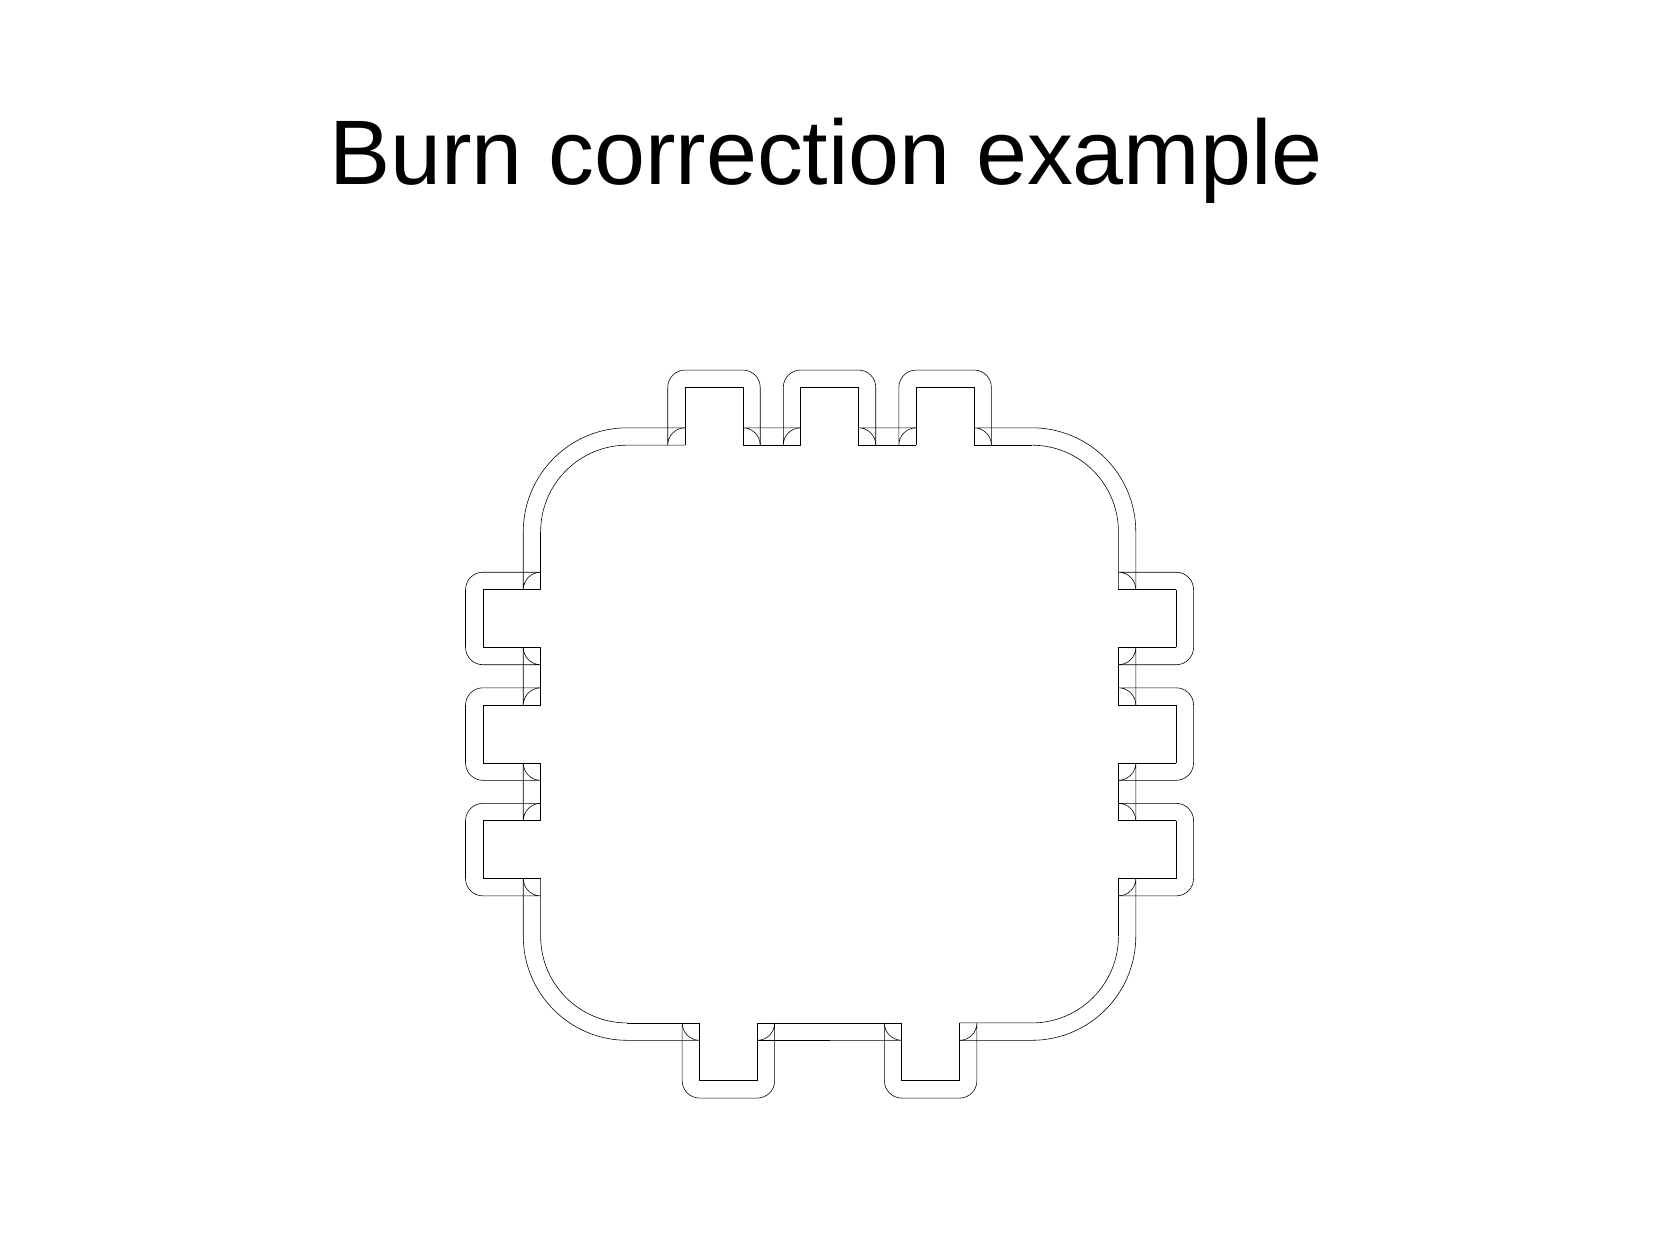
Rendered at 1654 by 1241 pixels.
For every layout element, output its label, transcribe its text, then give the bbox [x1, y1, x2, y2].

picture [337, 242, 1321, 1227]
title Burn correction example [82, 49, 1571, 257]
